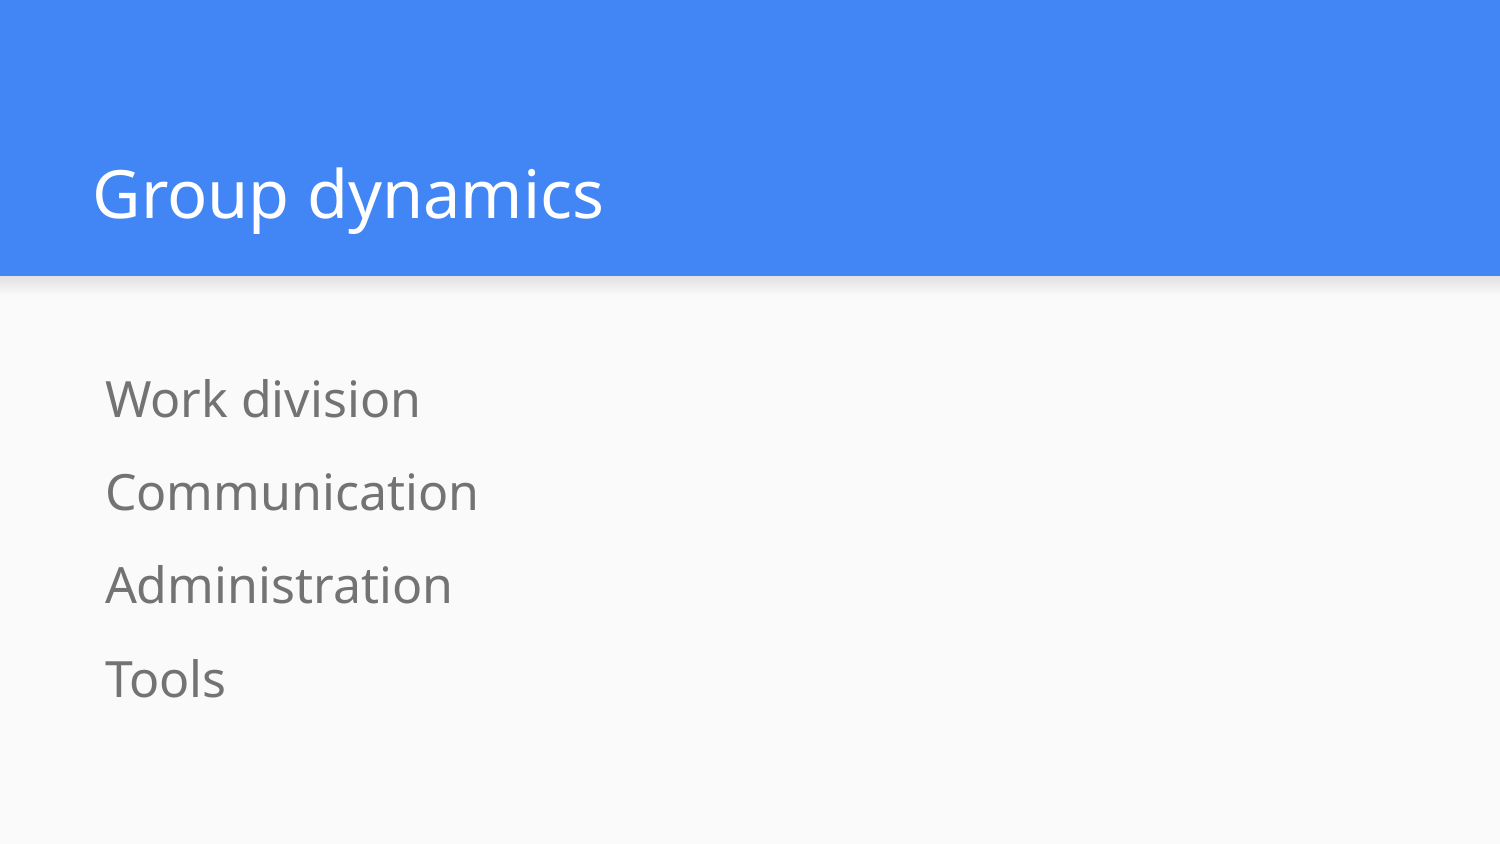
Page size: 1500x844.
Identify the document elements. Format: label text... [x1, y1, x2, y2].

title Group dynamics [77, 121, 1427, 248]
list Work division Communication Administration Tools [77, 352, 1427, 797]
